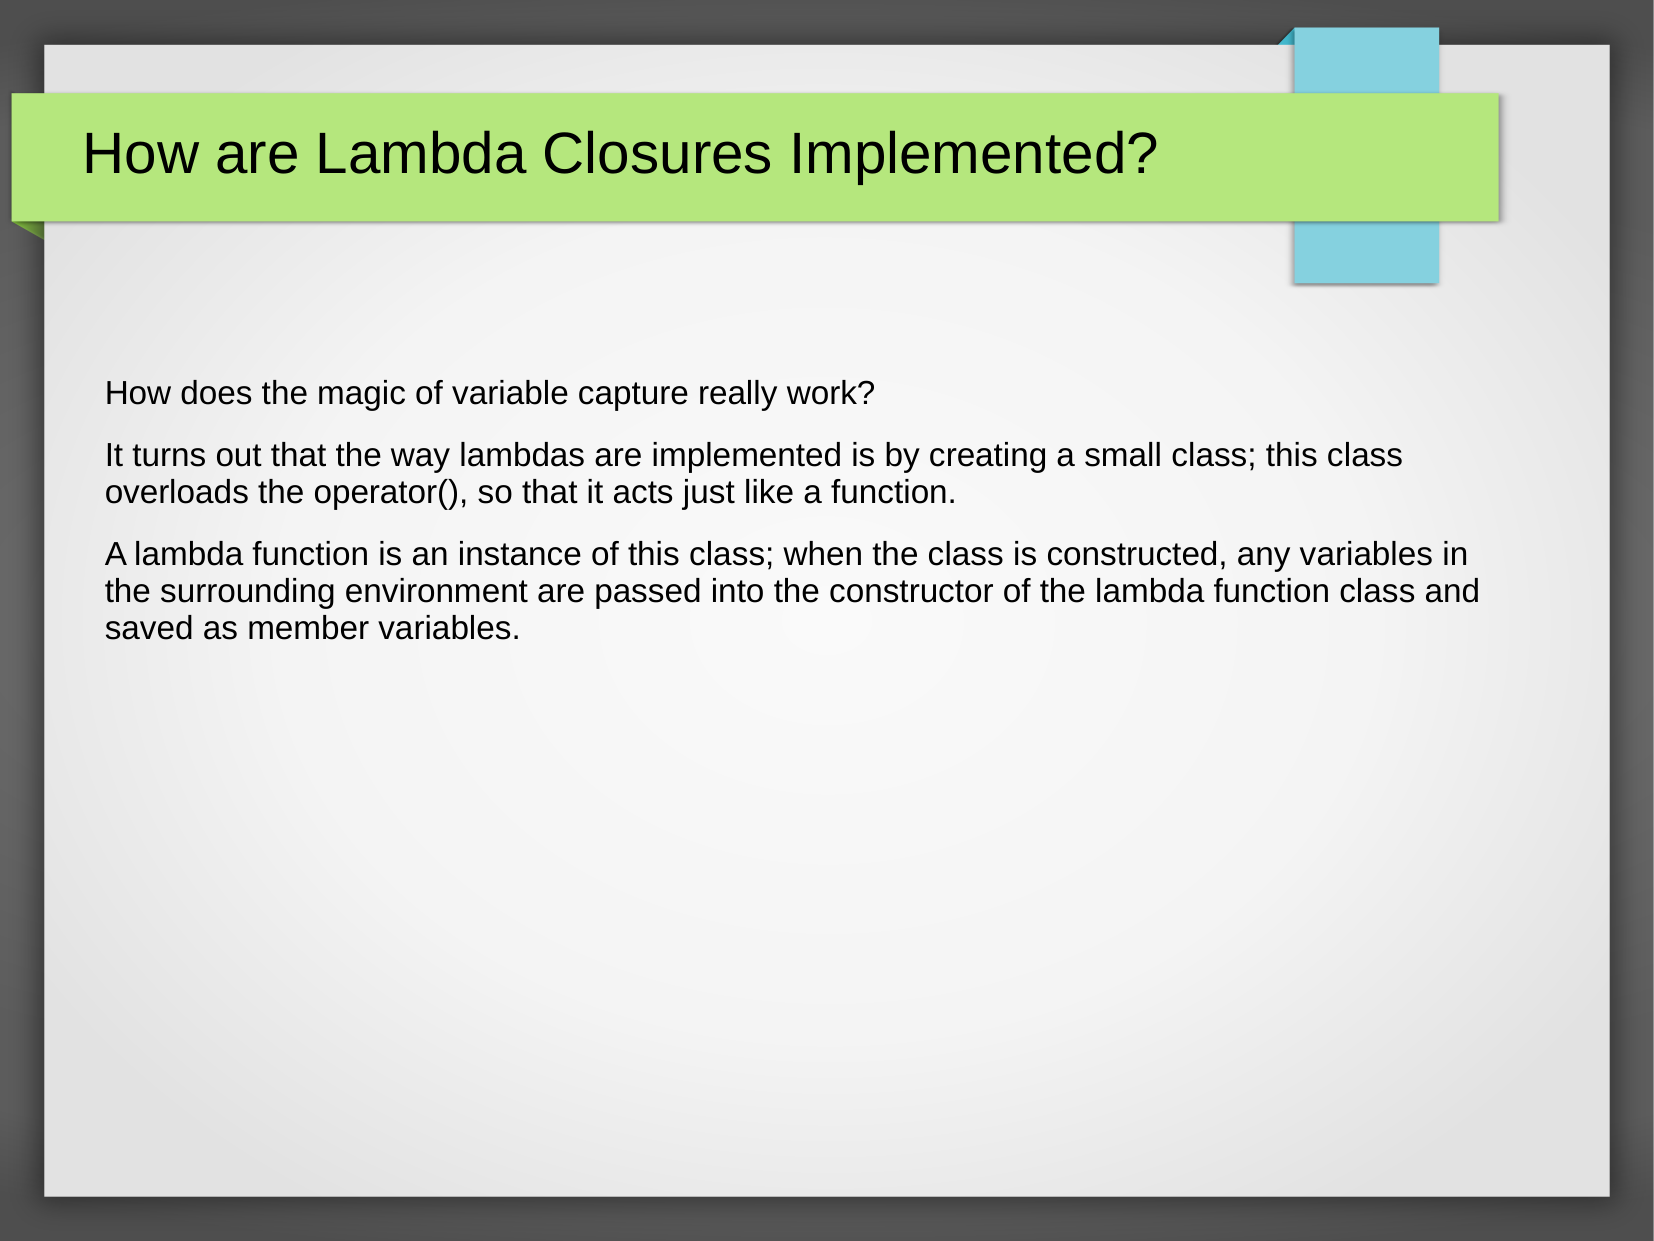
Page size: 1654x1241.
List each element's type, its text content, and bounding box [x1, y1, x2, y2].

title How are Lambda Closures Implemented? [82, 94, 1264, 213]
picture [0, 0, 1654, 1241]
text_box How does the magic of variable capture really work? It turns out that the way lambdas are implemented is by creating a small class; this class overloads the operator(), so that it acts just like a function. A lambda function is an instance of this class; when the class is constructed, any variables in the surrounding environment are passed into the constructor of the lambda function class and saved as member variables. [90, 367, 1531, 691]
